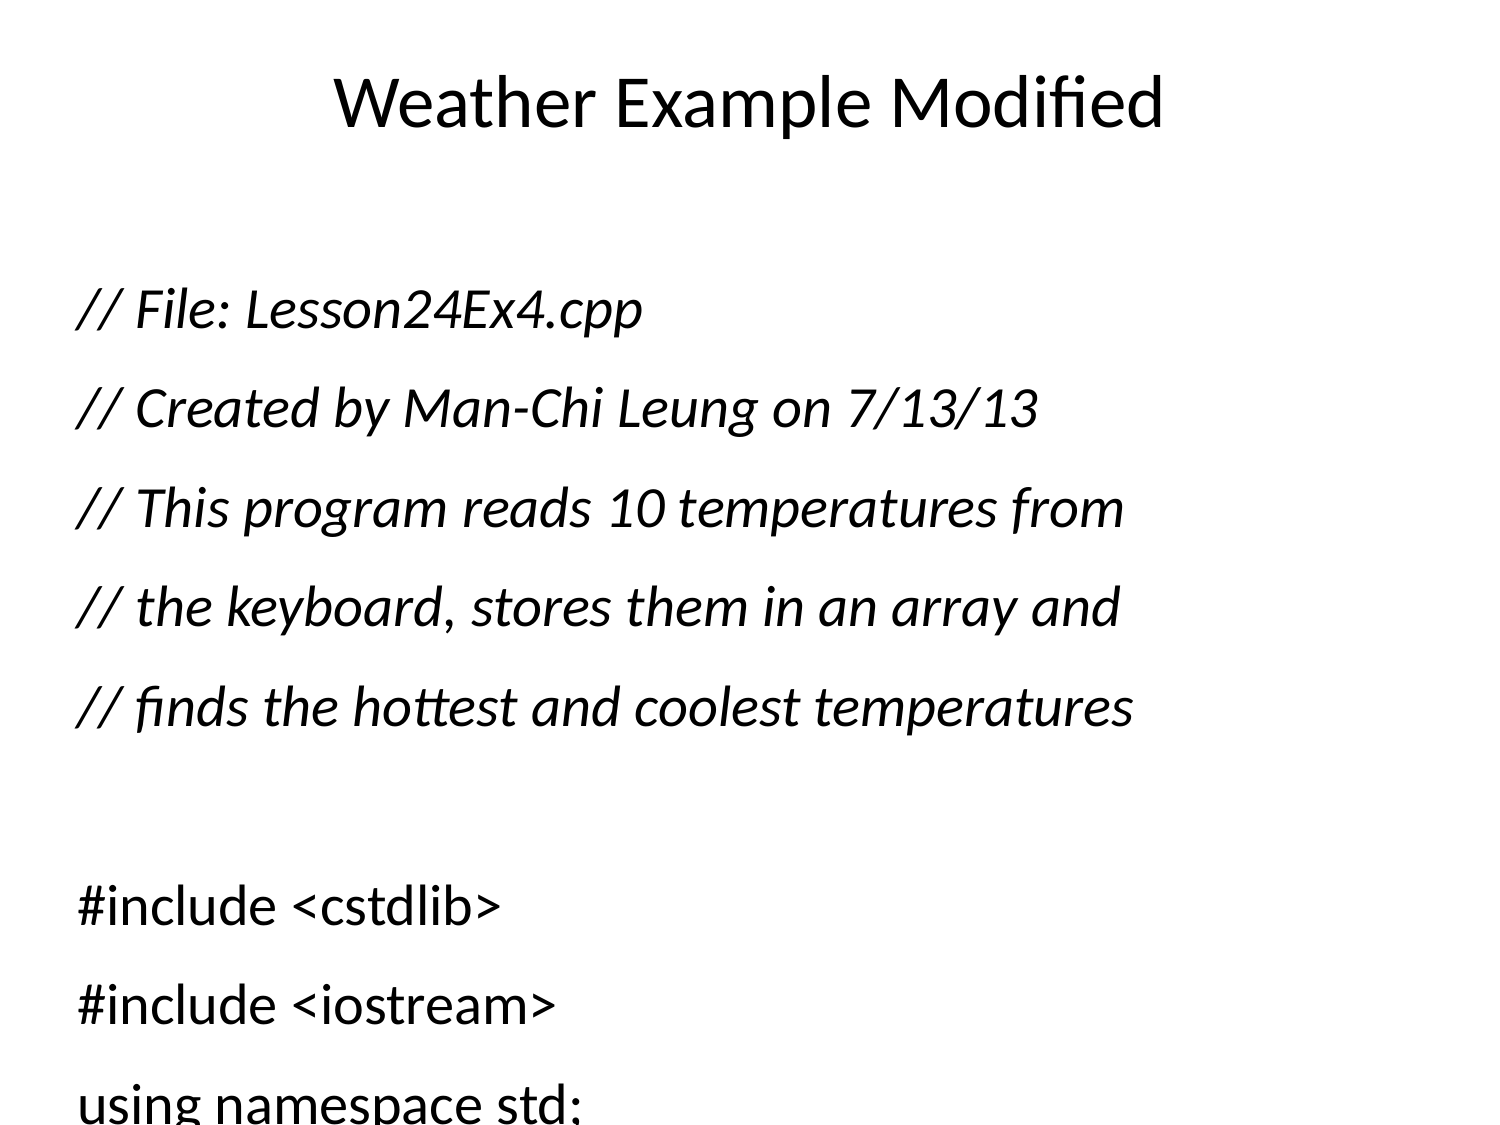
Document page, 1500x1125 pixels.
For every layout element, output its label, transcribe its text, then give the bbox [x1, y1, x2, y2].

list // File: Lesson24Ex4.cpp // Created by Man-Chi Leung on 7/13/13 // This program reads 10 temperatures from // the keyboard, stores them in an array and // finds the hottest and coolest temperatures #include <cstdlib> #include <iostream> using namespace std; [62, 262, 1413, 1005]
title Weather Example Modified [75, 45, 1425, 233]
